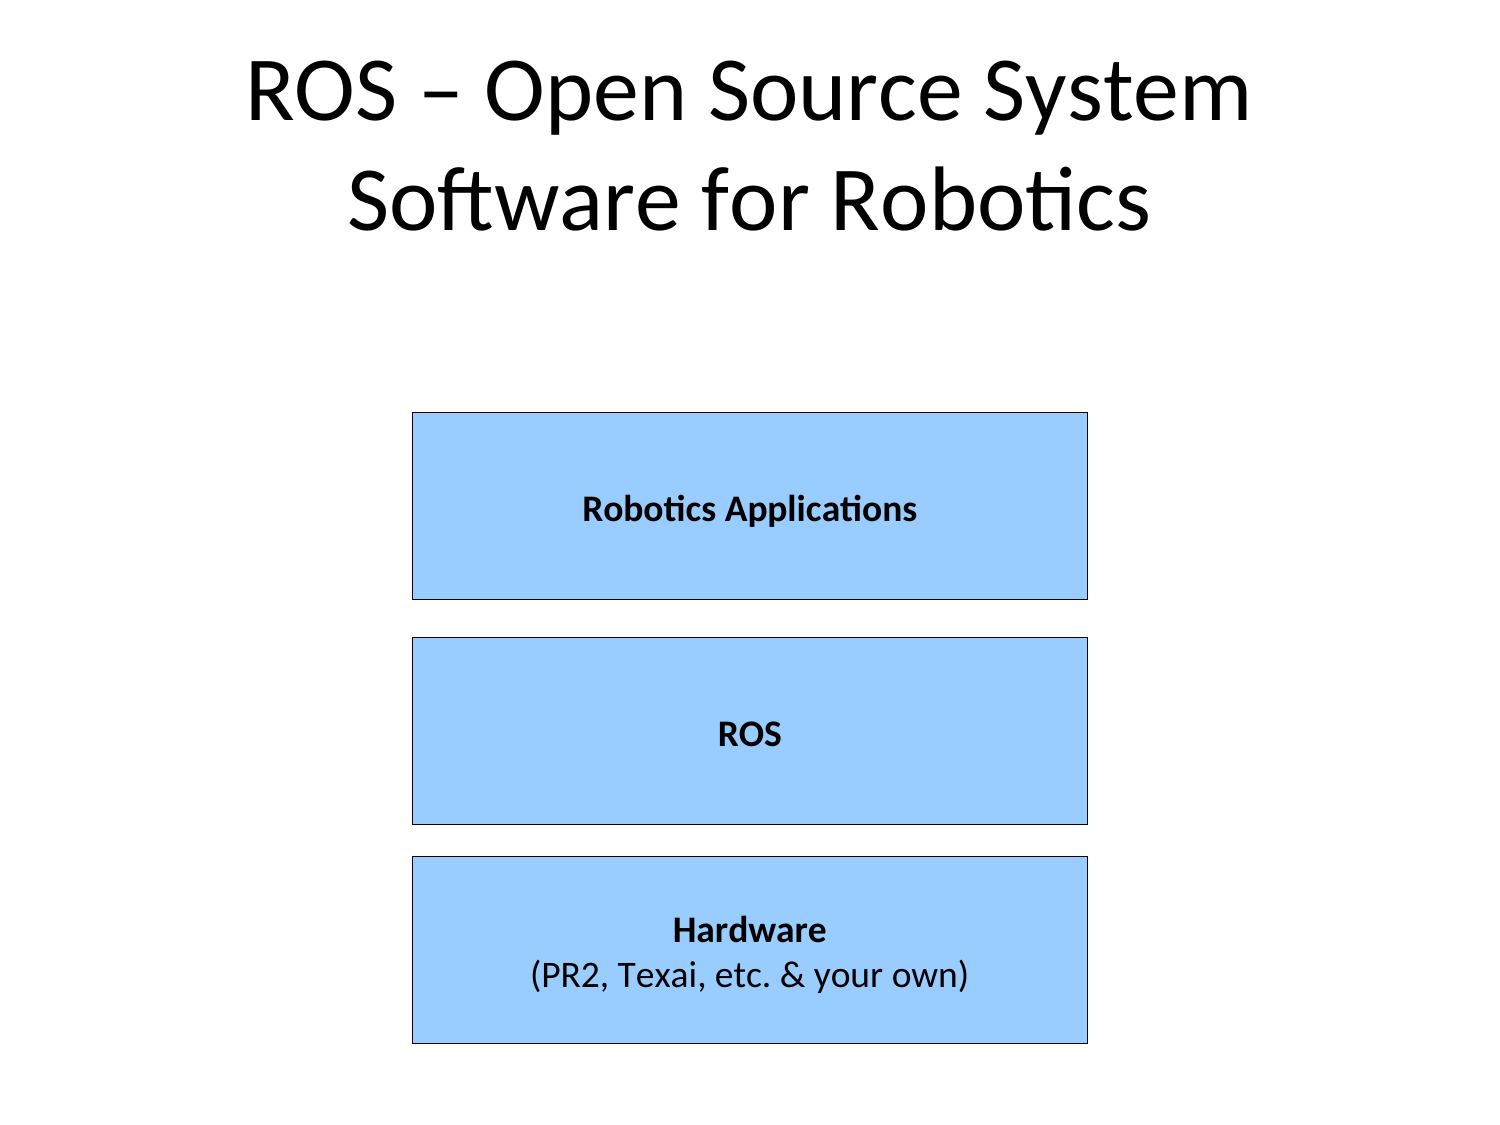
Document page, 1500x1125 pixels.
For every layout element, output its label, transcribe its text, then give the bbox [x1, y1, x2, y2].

text_box Robotics Applications [412, 412, 1088, 600]
title ROS – Open Source System Software for Robotics [75, 20, 1426, 257]
text_box Hardware (PR2, Texai, etc. & your own) [412, 856, 1088, 1044]
text_box ROS [412, 637, 1088, 825]
